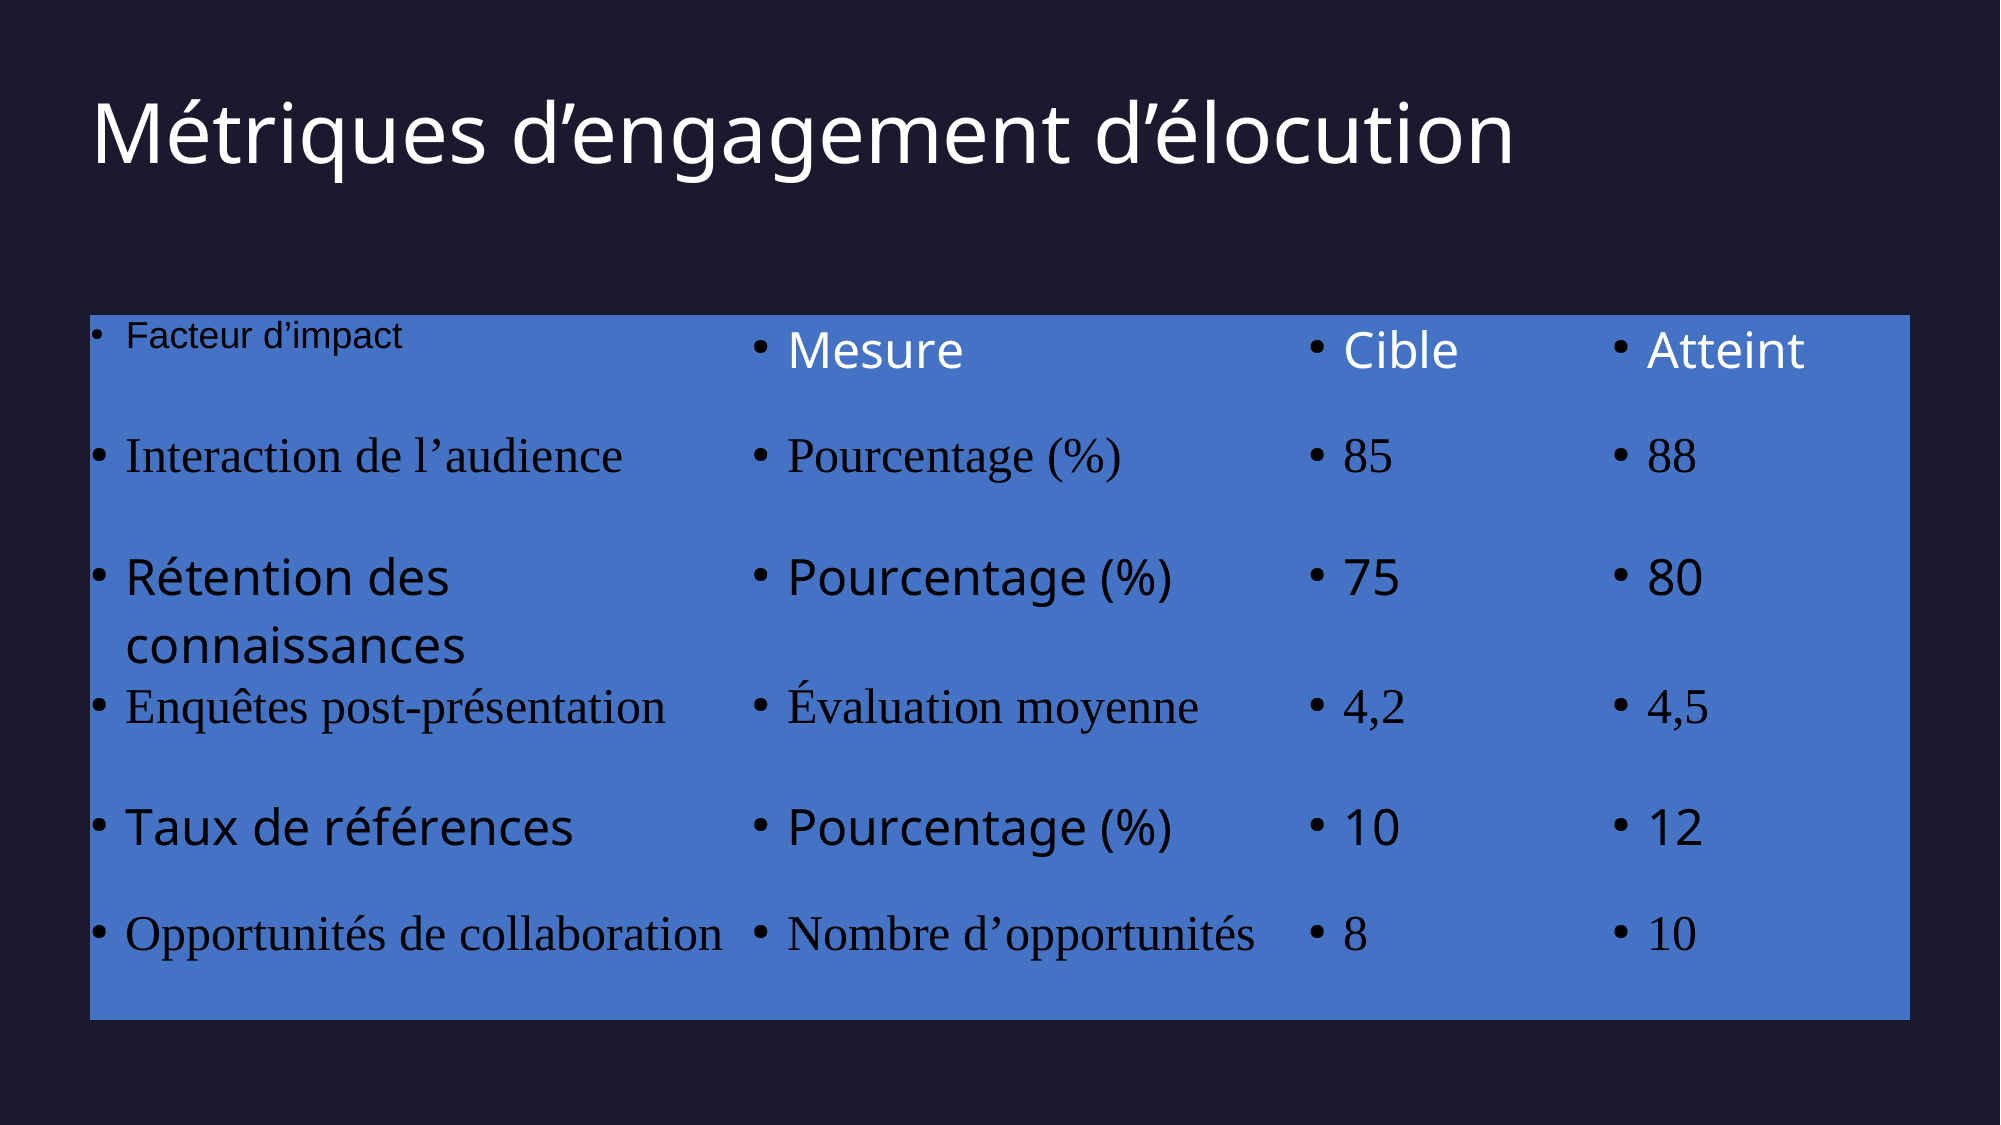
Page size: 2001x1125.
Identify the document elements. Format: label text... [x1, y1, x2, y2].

table_cell 88 [1612, 428, 1910, 542]
table_cell 85 [1308, 428, 1612, 542]
table_cell 4,2 [1308, 679, 1612, 792]
table_header Atteint [1612, 315, 1910, 428]
table_cell 8 [1308, 906, 1612, 1020]
table_cell 75 [1308, 542, 1612, 679]
table_cell 80 [1612, 542, 1910, 679]
table_header Mesure [752, 315, 1308, 428]
table_cell Pourcentage (%) [752, 792, 1308, 906]
table_cell Pourcentage (%) [752, 542, 1308, 679]
table_cell Interaction de l’audience [90, 428, 752, 542]
table_header Cible [1308, 315, 1612, 428]
table_cell Évaluation moyenne [752, 679, 1308, 792]
title Métriques d’engagement d’élocution [90, 92, 1910, 287]
table_cell Taux de références [90, 792, 752, 906]
table_header Facteur d’impact [90, 315, 752, 428]
table_cell Nombre d’opportunités [752, 906, 1308, 1020]
table_cell Opportunités de collaboration [90, 906, 752, 1020]
table_cell 10 [1308, 792, 1612, 906]
table_cell 4,5 [1612, 679, 1910, 792]
table_cell Pourcentage (%) [752, 428, 1308, 542]
table_cell Rétention des connaissances [90, 542, 752, 679]
table_cell Enquêtes post-présentation [90, 679, 752, 792]
table_cell 12 [1612, 792, 1910, 906]
table_cell 10 [1612, 906, 1910, 1020]
